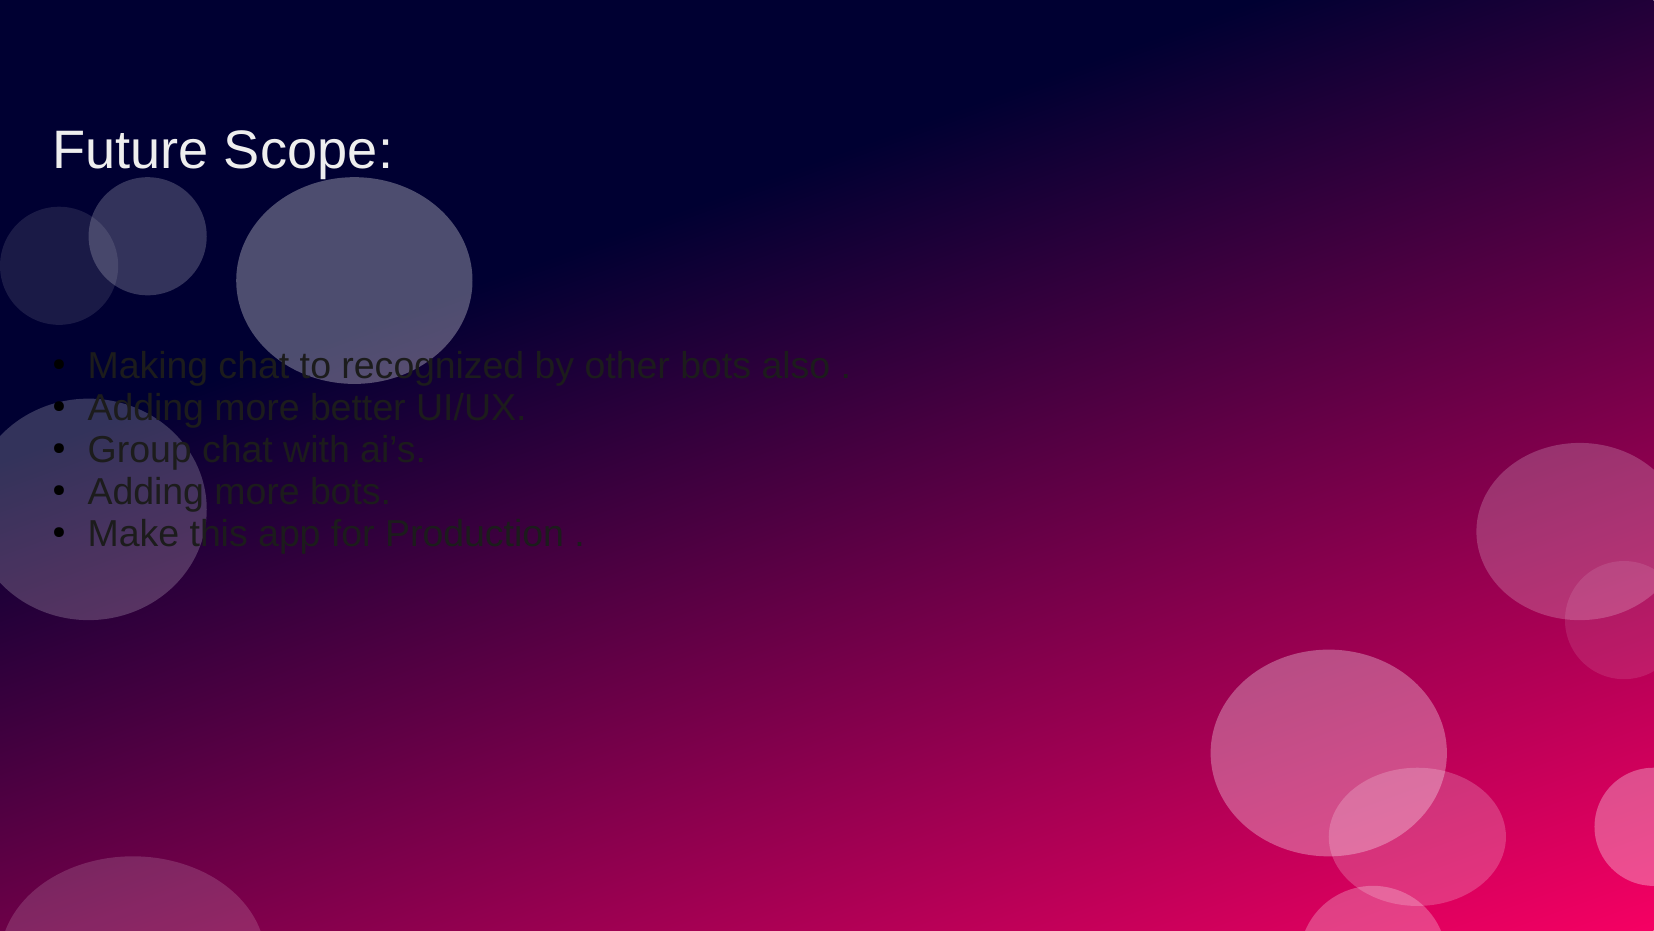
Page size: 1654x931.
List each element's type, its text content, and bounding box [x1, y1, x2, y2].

text_box Future Scope: [37, 112, 1576, 226]
text_box Making chat to recognized by other bots also . Adding more better UI/UX. Group chat with ai’s. Adding more bots. Make this app for Production . [37, 337, 1388, 901]
